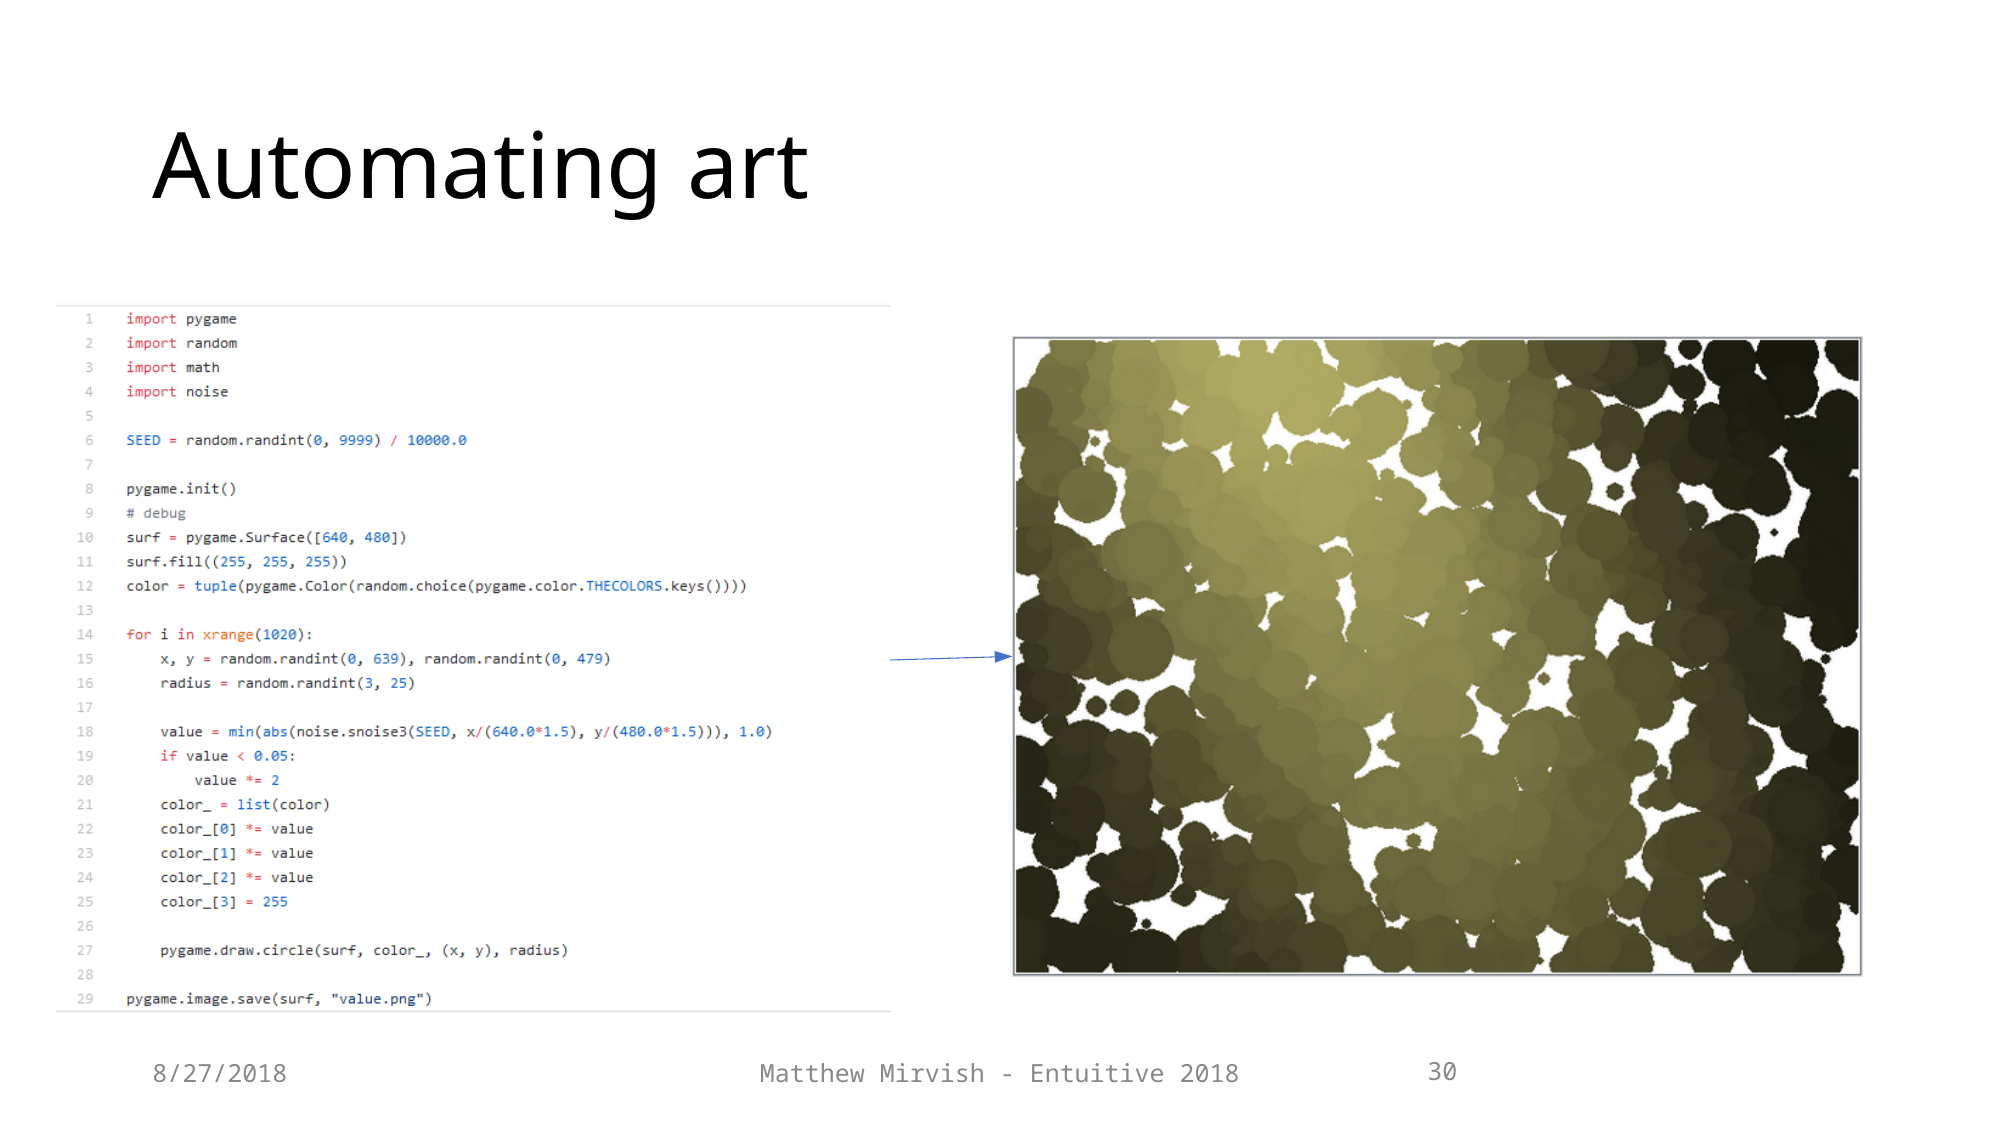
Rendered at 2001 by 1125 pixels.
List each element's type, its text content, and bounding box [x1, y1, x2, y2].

text_box Matthew Mirvish - Entuitive 2018 [662, 1042, 1338, 1103]
text_box 30 [1412, 1042, 1863, 1103]
picture [1012, 336, 1863, 977]
text_box 8/27/2018 [137, 1042, 588, 1103]
picture [56, 303, 891, 1017]
title Automating art [137, 59, 1863, 278]
